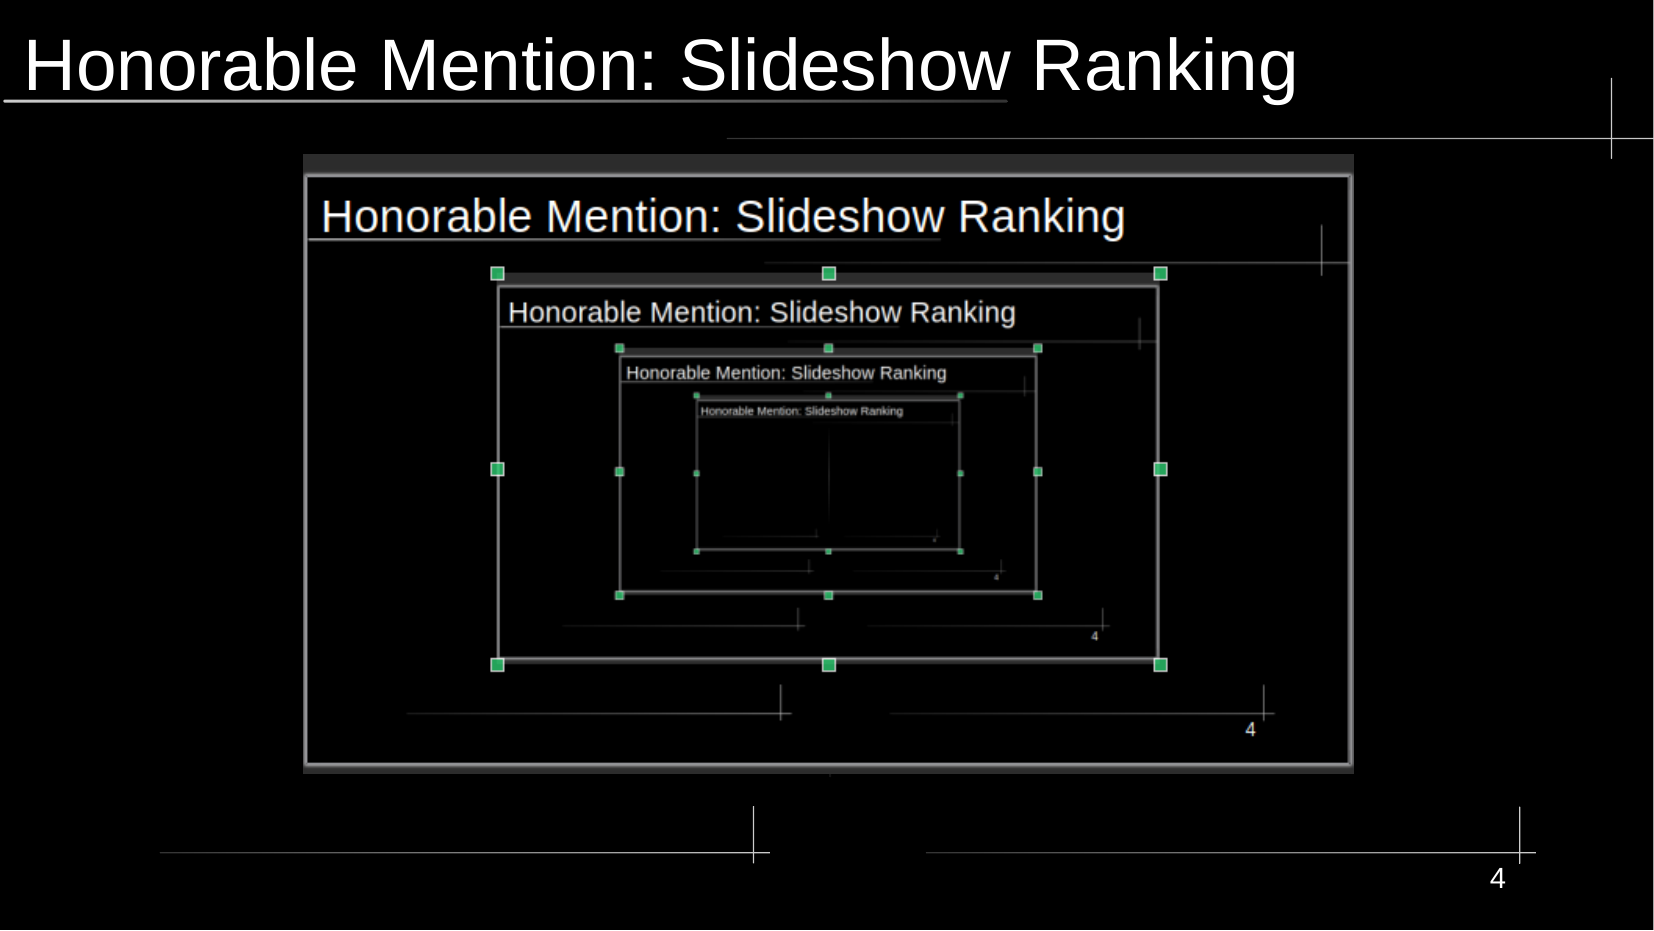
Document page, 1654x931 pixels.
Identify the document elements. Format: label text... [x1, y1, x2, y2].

title Honorable Mention: Slideshow Ranking [23, 11, 1589, 119]
picture [303, 154, 1354, 774]
